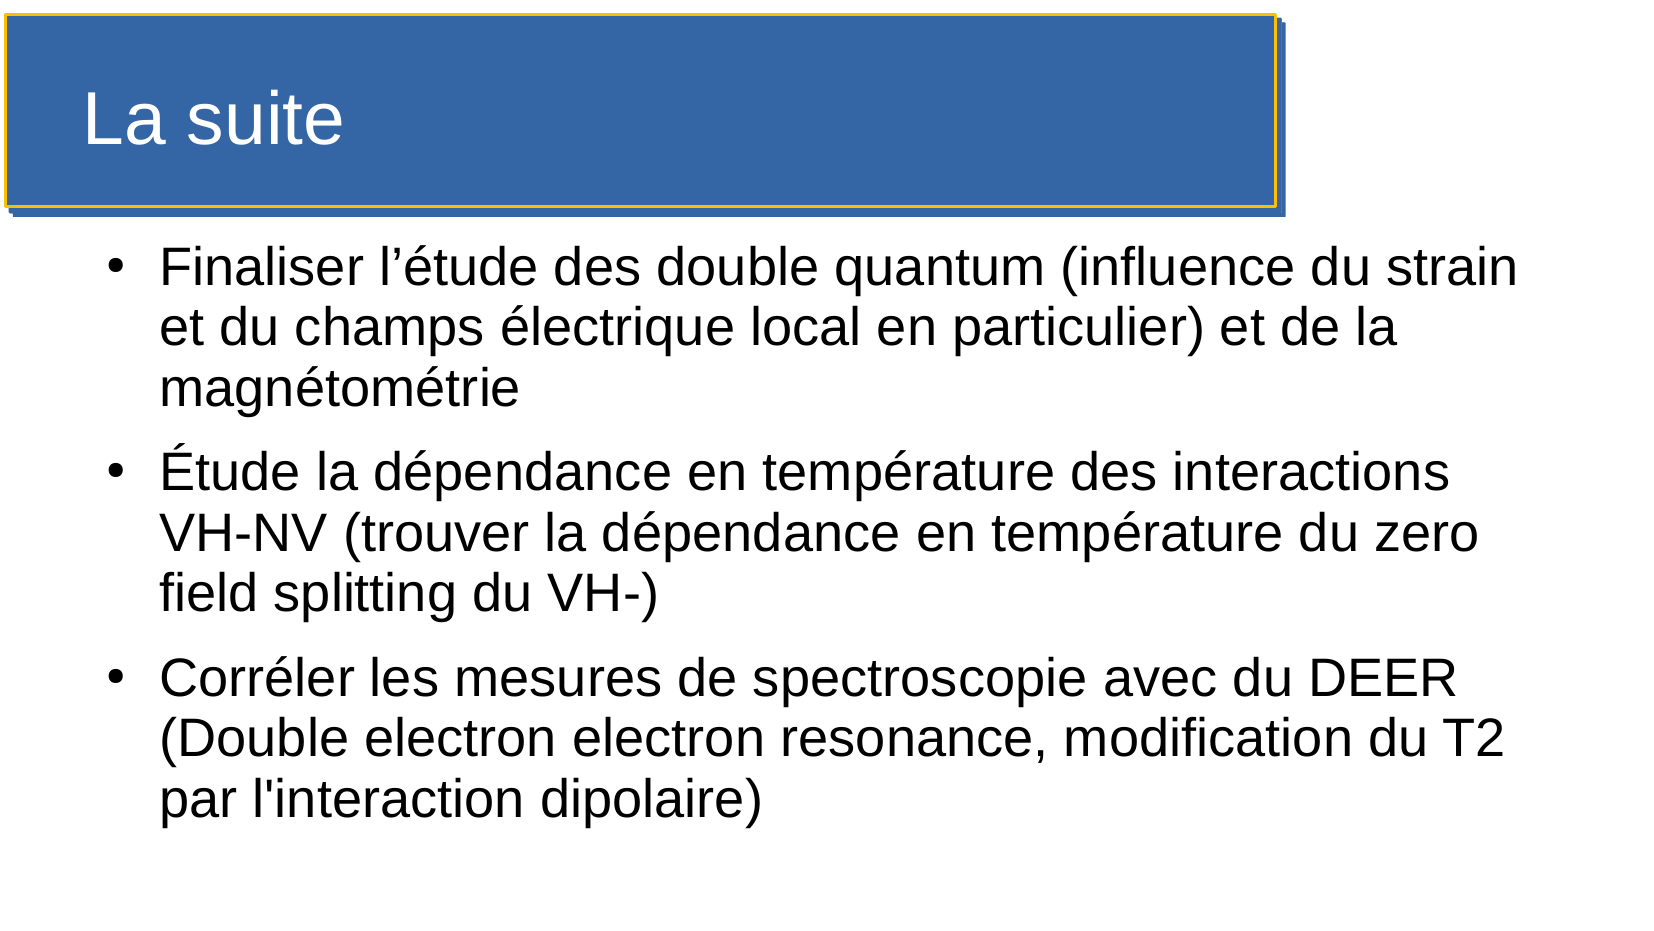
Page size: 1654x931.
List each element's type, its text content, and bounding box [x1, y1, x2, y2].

title La suite [82, 44, 1235, 192]
list Finaliser l’étude des double quantum (influence du strain et du champs électrique local en particulier) et de la magnétométrie Étude la dépendance en température des interactions VH-NV (trouver la dépendance en température du zero field splitting du VH-) Corréler les mesures de spectroscopie avec du DEER (Double electron electron resonance, modification du T2 par l'interaction dipolaire) [88, 236, 1565, 798]
